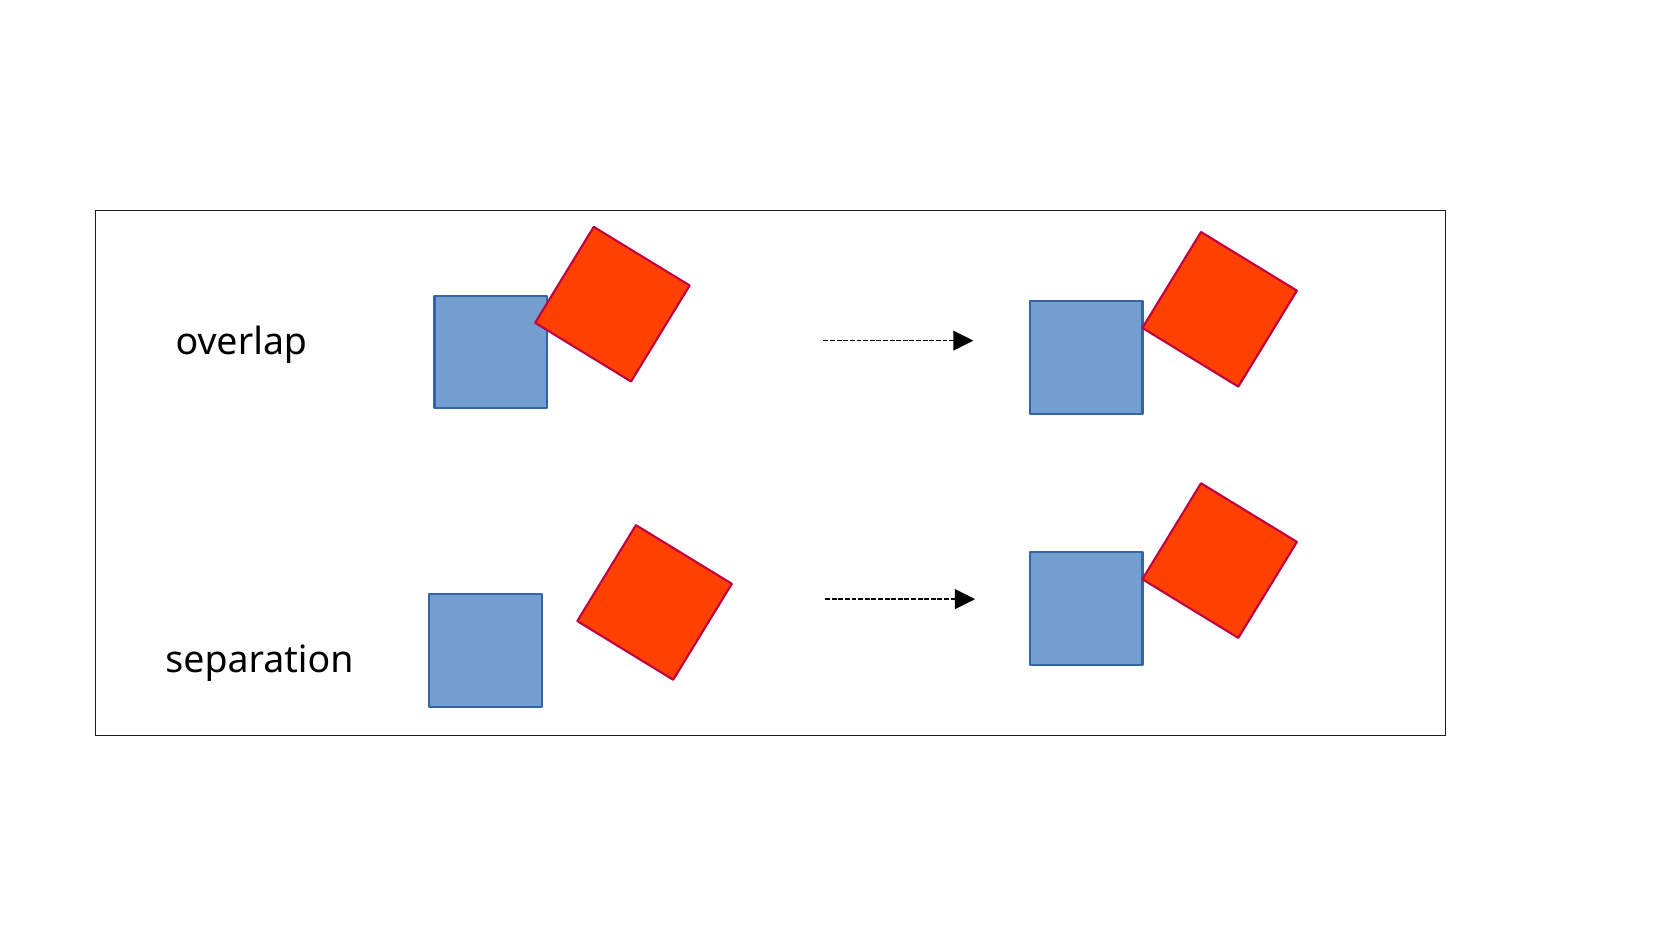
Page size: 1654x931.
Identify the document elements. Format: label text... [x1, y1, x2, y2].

text_box overlap [160, 306, 332, 366]
text_box [95, 210, 1446, 736]
text_box separation [150, 625, 381, 684]
